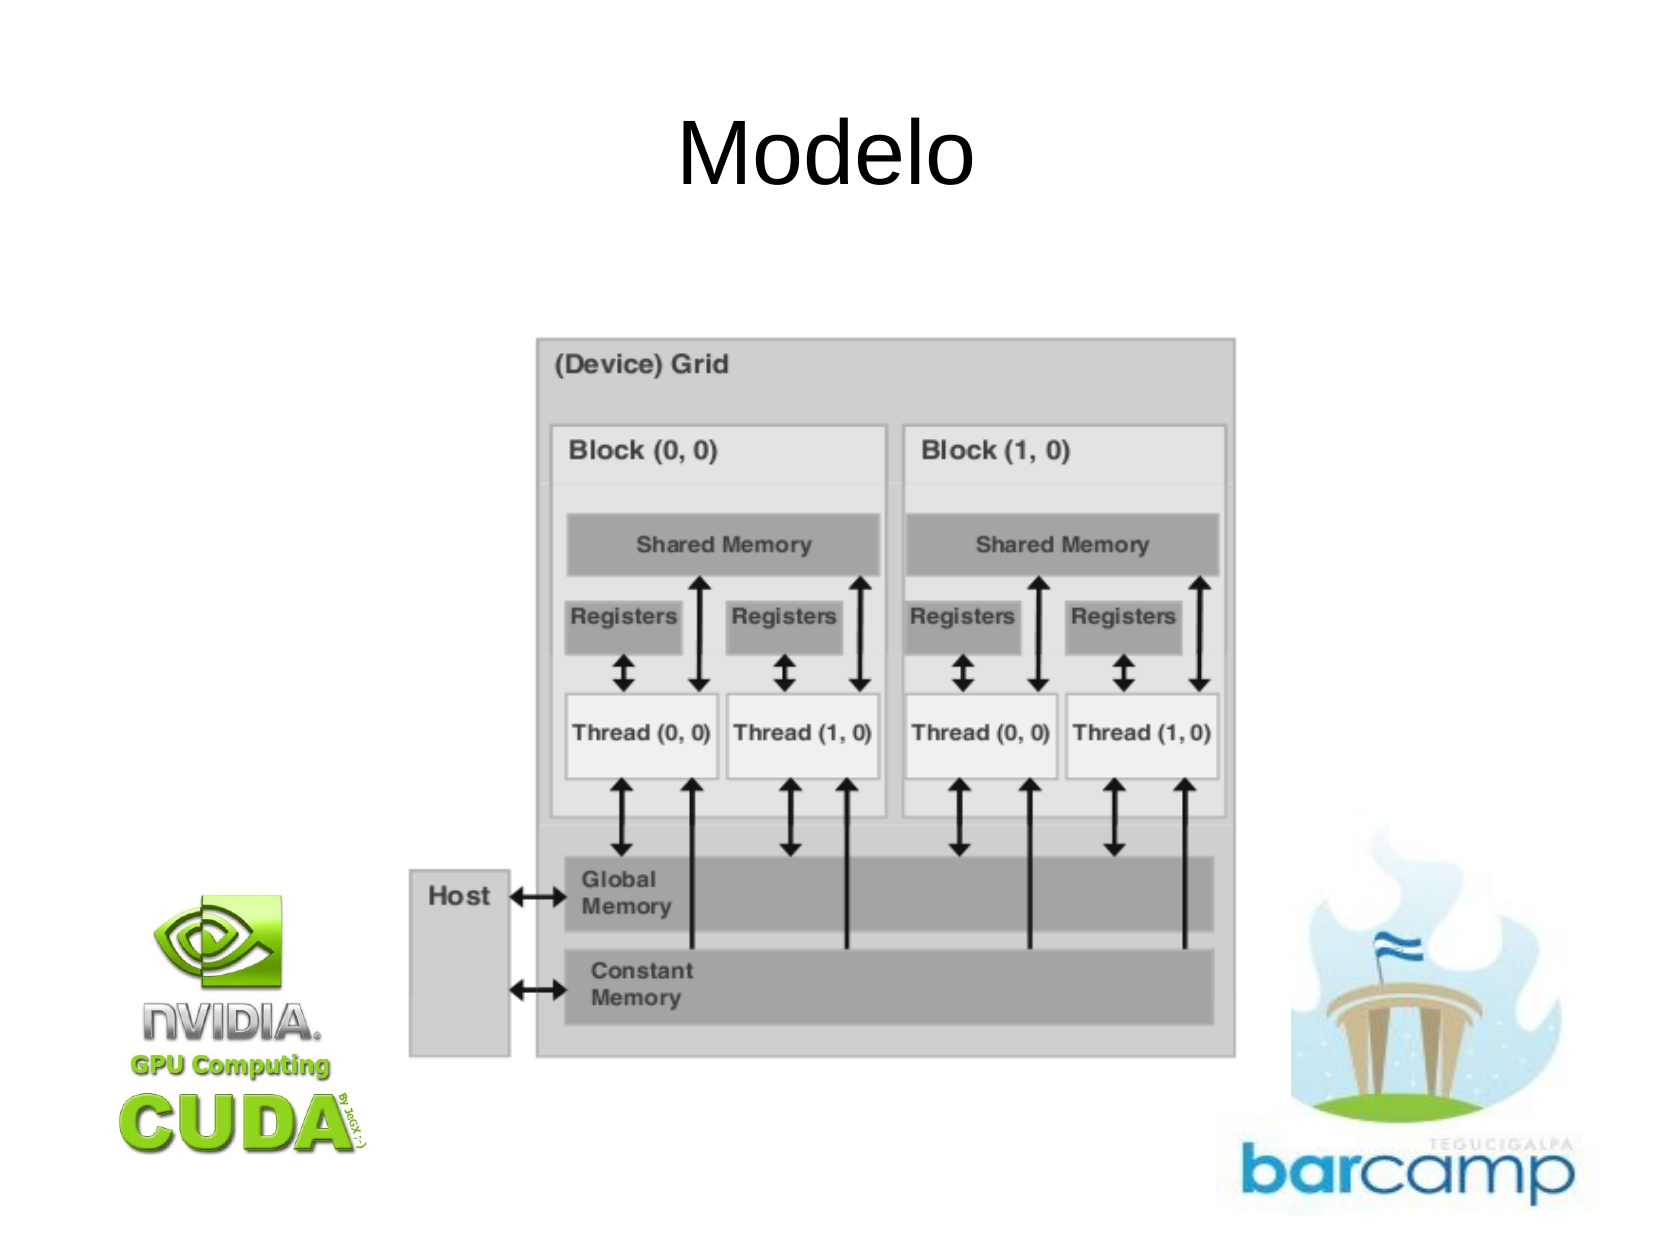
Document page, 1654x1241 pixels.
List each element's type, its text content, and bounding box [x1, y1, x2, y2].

picture [82, 284, 1606, 1216]
title Modelo [82, 49, 1571, 257]
